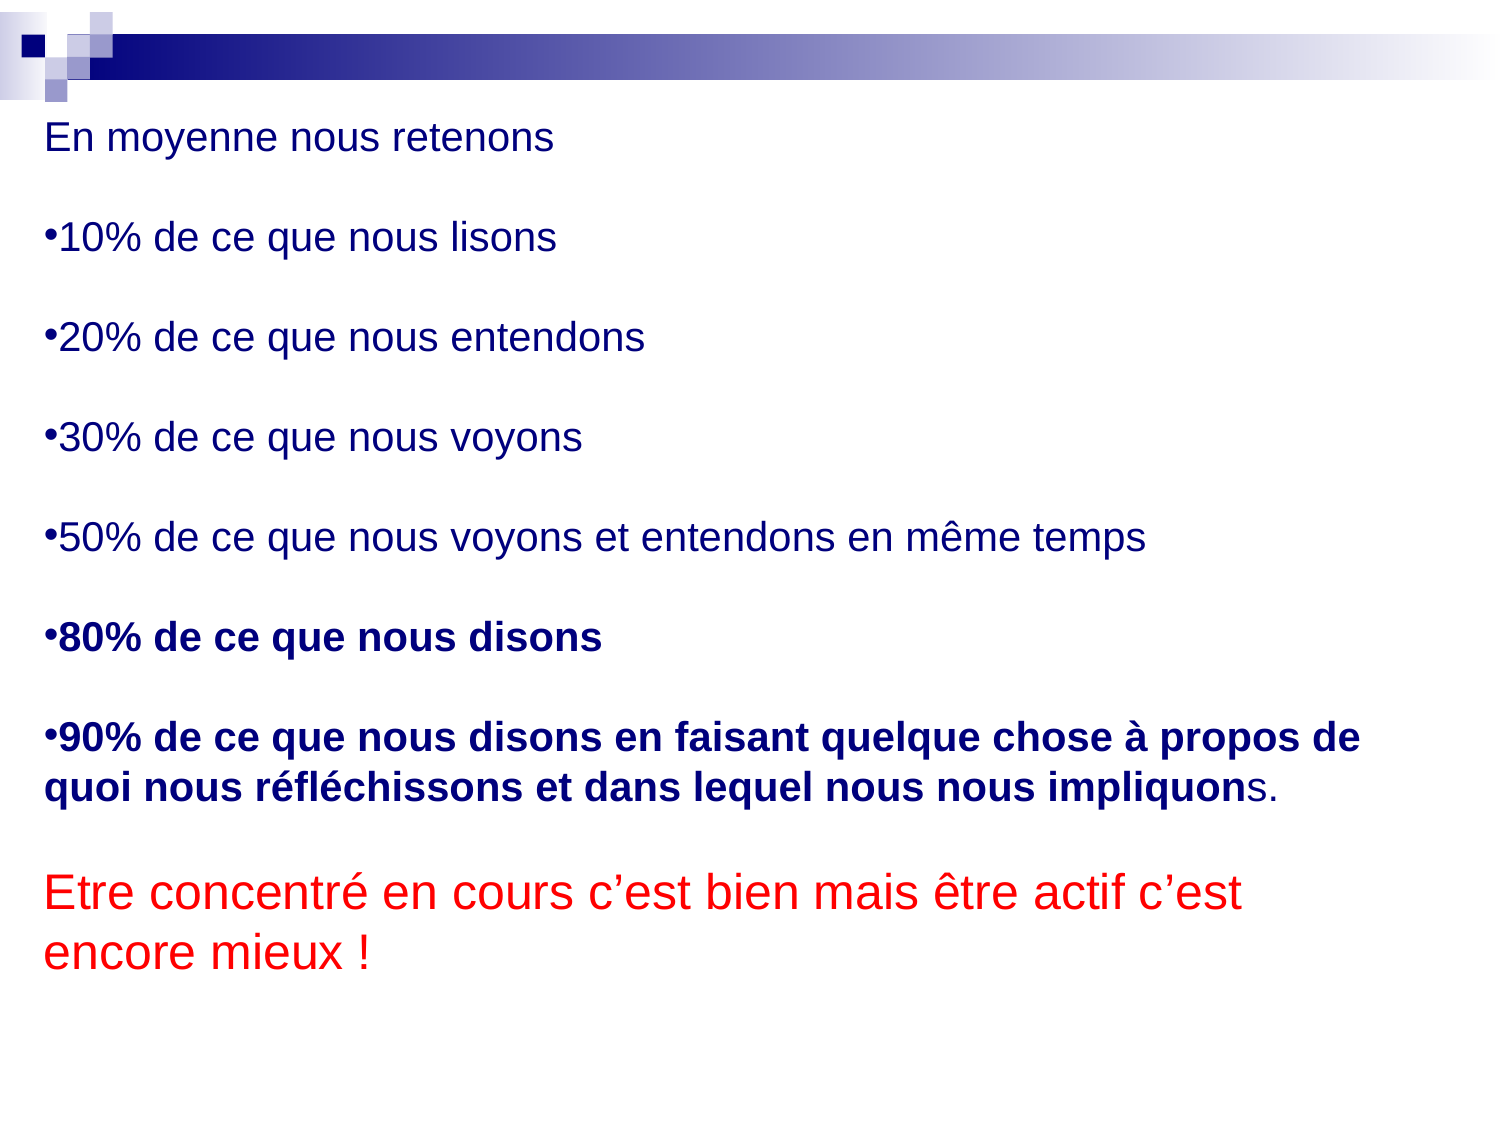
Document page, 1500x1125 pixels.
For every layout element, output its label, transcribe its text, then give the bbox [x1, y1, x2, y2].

text_box En moyenne nous retenons 10% de ce que nous lisons 20% de ce que nous entendons 30% de ce que nous voyons 50% de ce que nous voyons et entendons en même temps 80% de ce que nous disons 90% de ce que nous disons en faisant quelque chose à propos de quoi nous réfléchissons et dans lequel nous nous impliquons. Etre concentré en cours c’est bien mais être actif c’est encore mieux ! [29, 101, 1412, 988]
